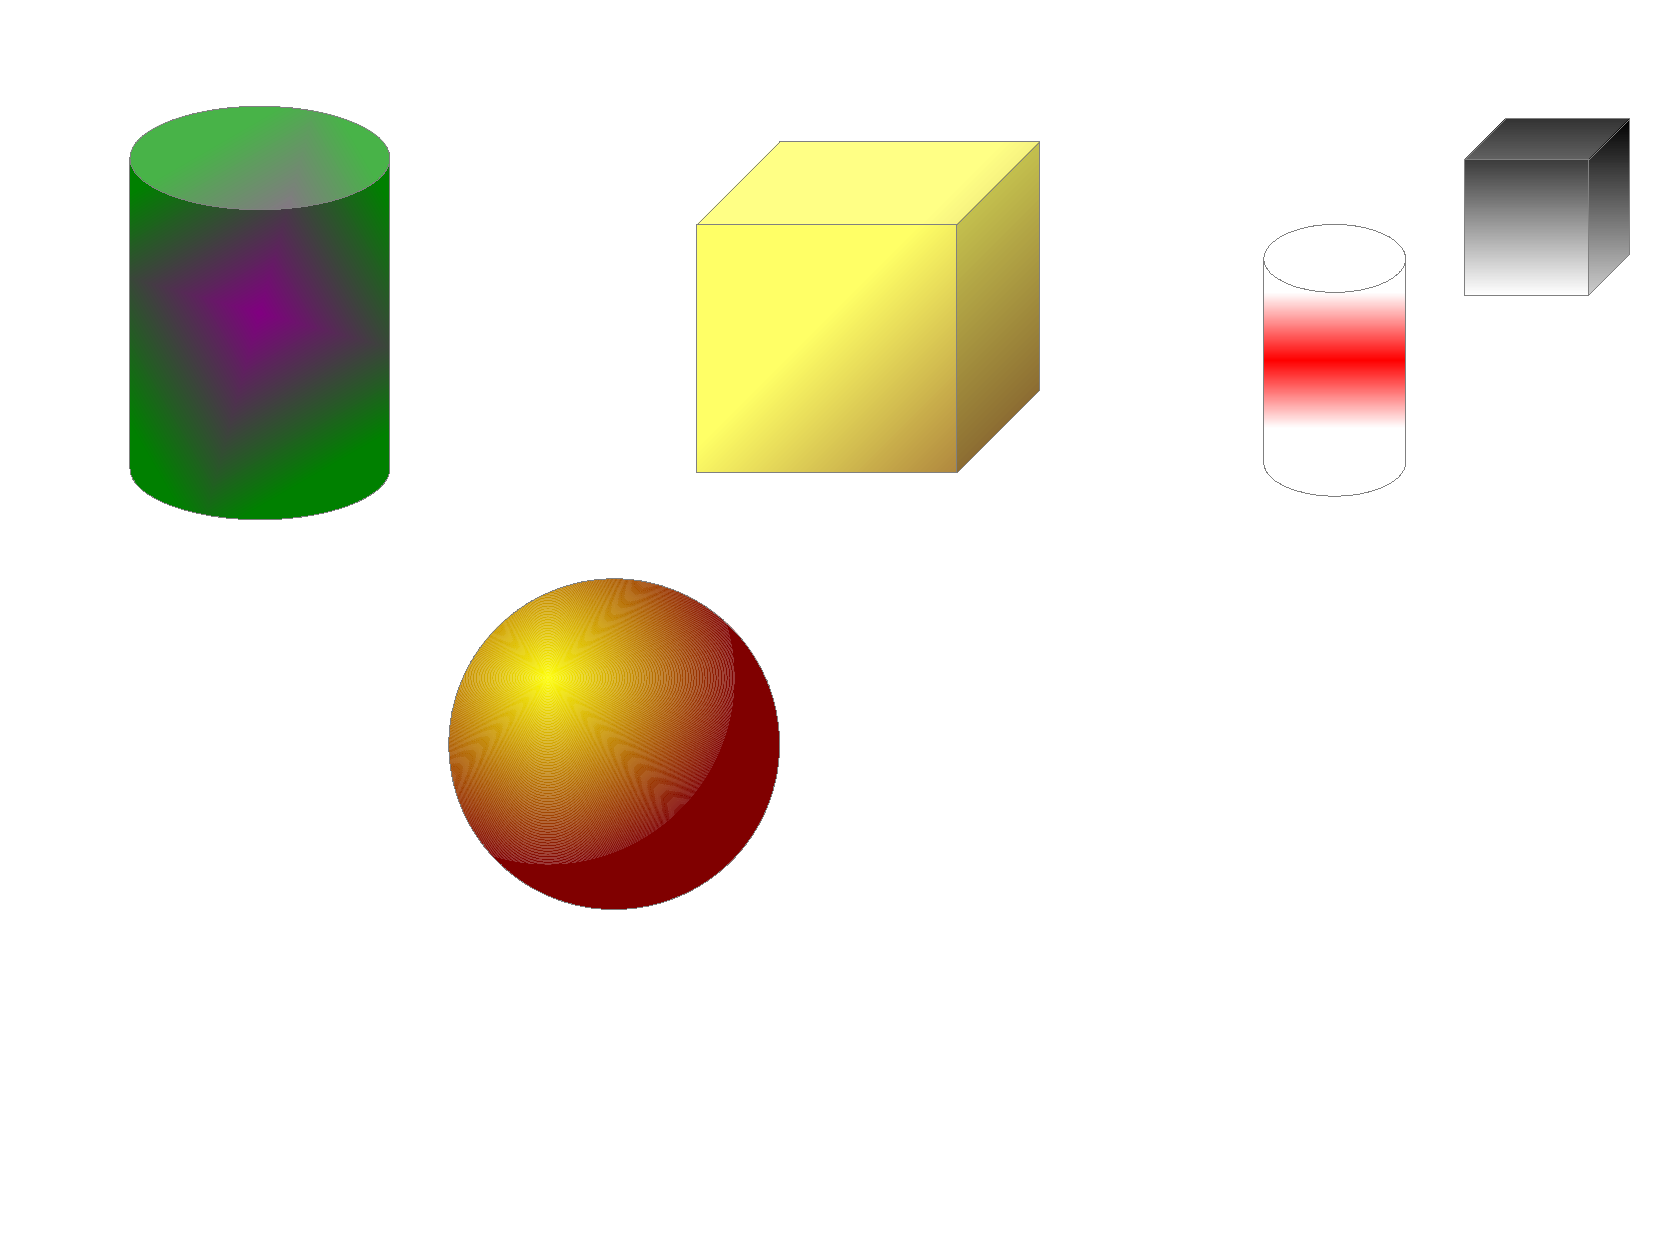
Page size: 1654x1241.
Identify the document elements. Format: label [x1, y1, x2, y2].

text_box [696, 141, 1040, 473]
text_box [1263, 261, 1406, 497]
text_box [1464, 118, 1630, 296]
text_box [129, 159, 390, 520]
text_box [448, 578, 780, 910]
